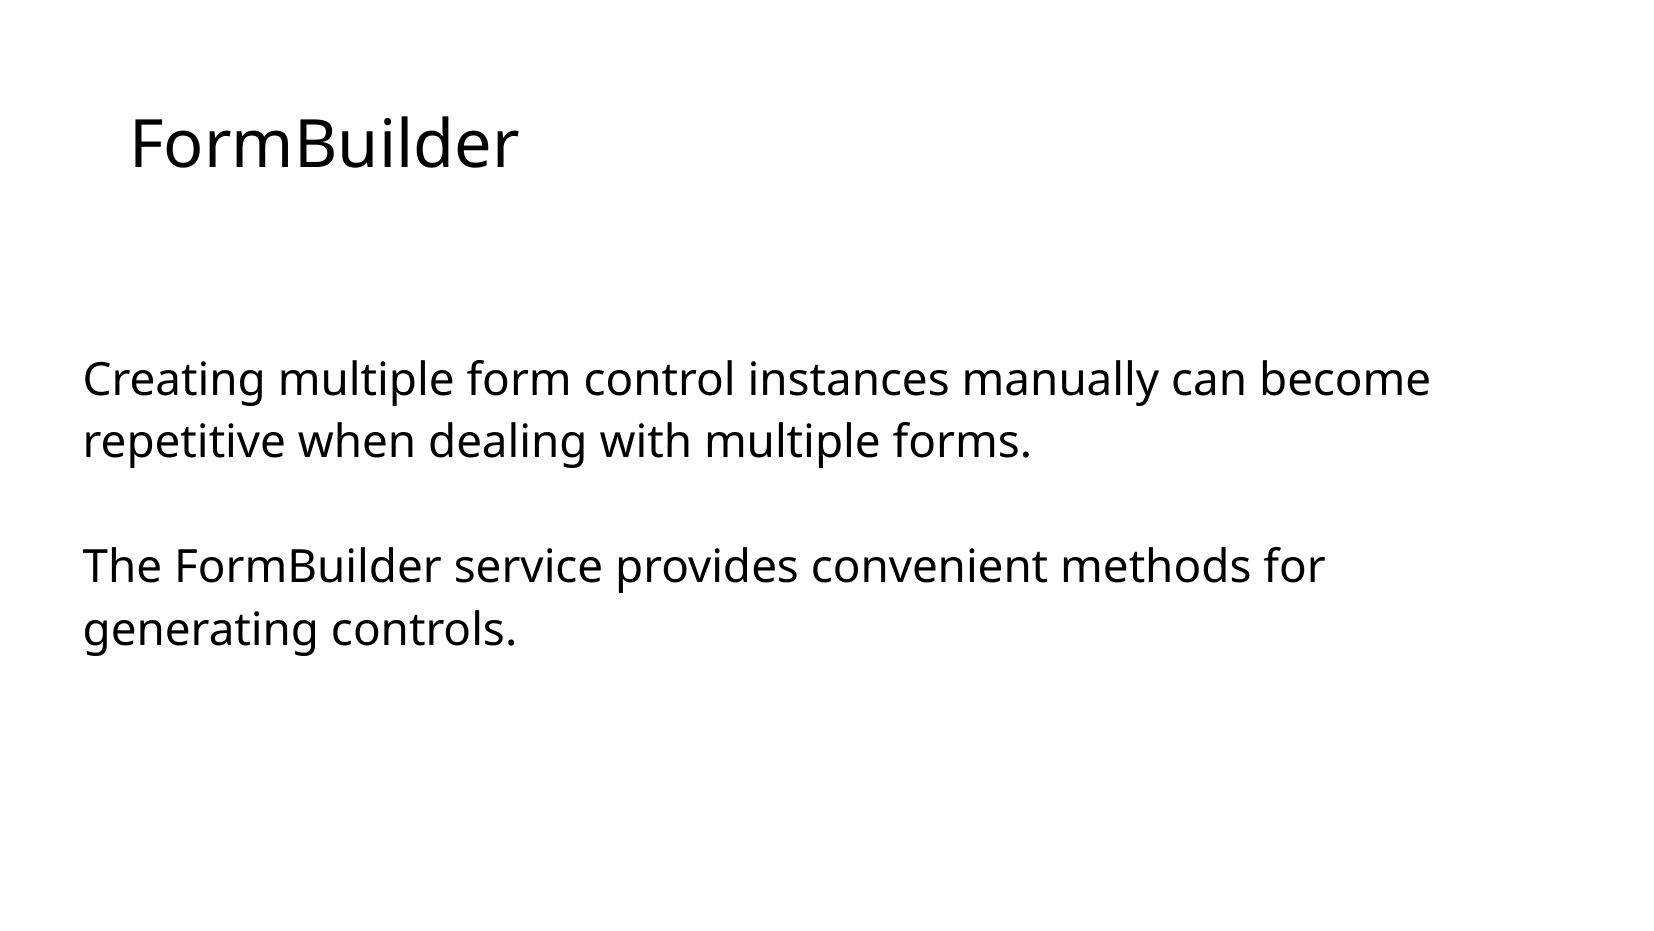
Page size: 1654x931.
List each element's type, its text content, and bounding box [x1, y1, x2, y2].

title FormBuilder [82, 70, 567, 213]
subtitle Creating multiple form control instances manually can become repetitive when dealing with multiple forms. The FormBuilder service provides convenient methods for generating controls. [82, 248, 1571, 758]
